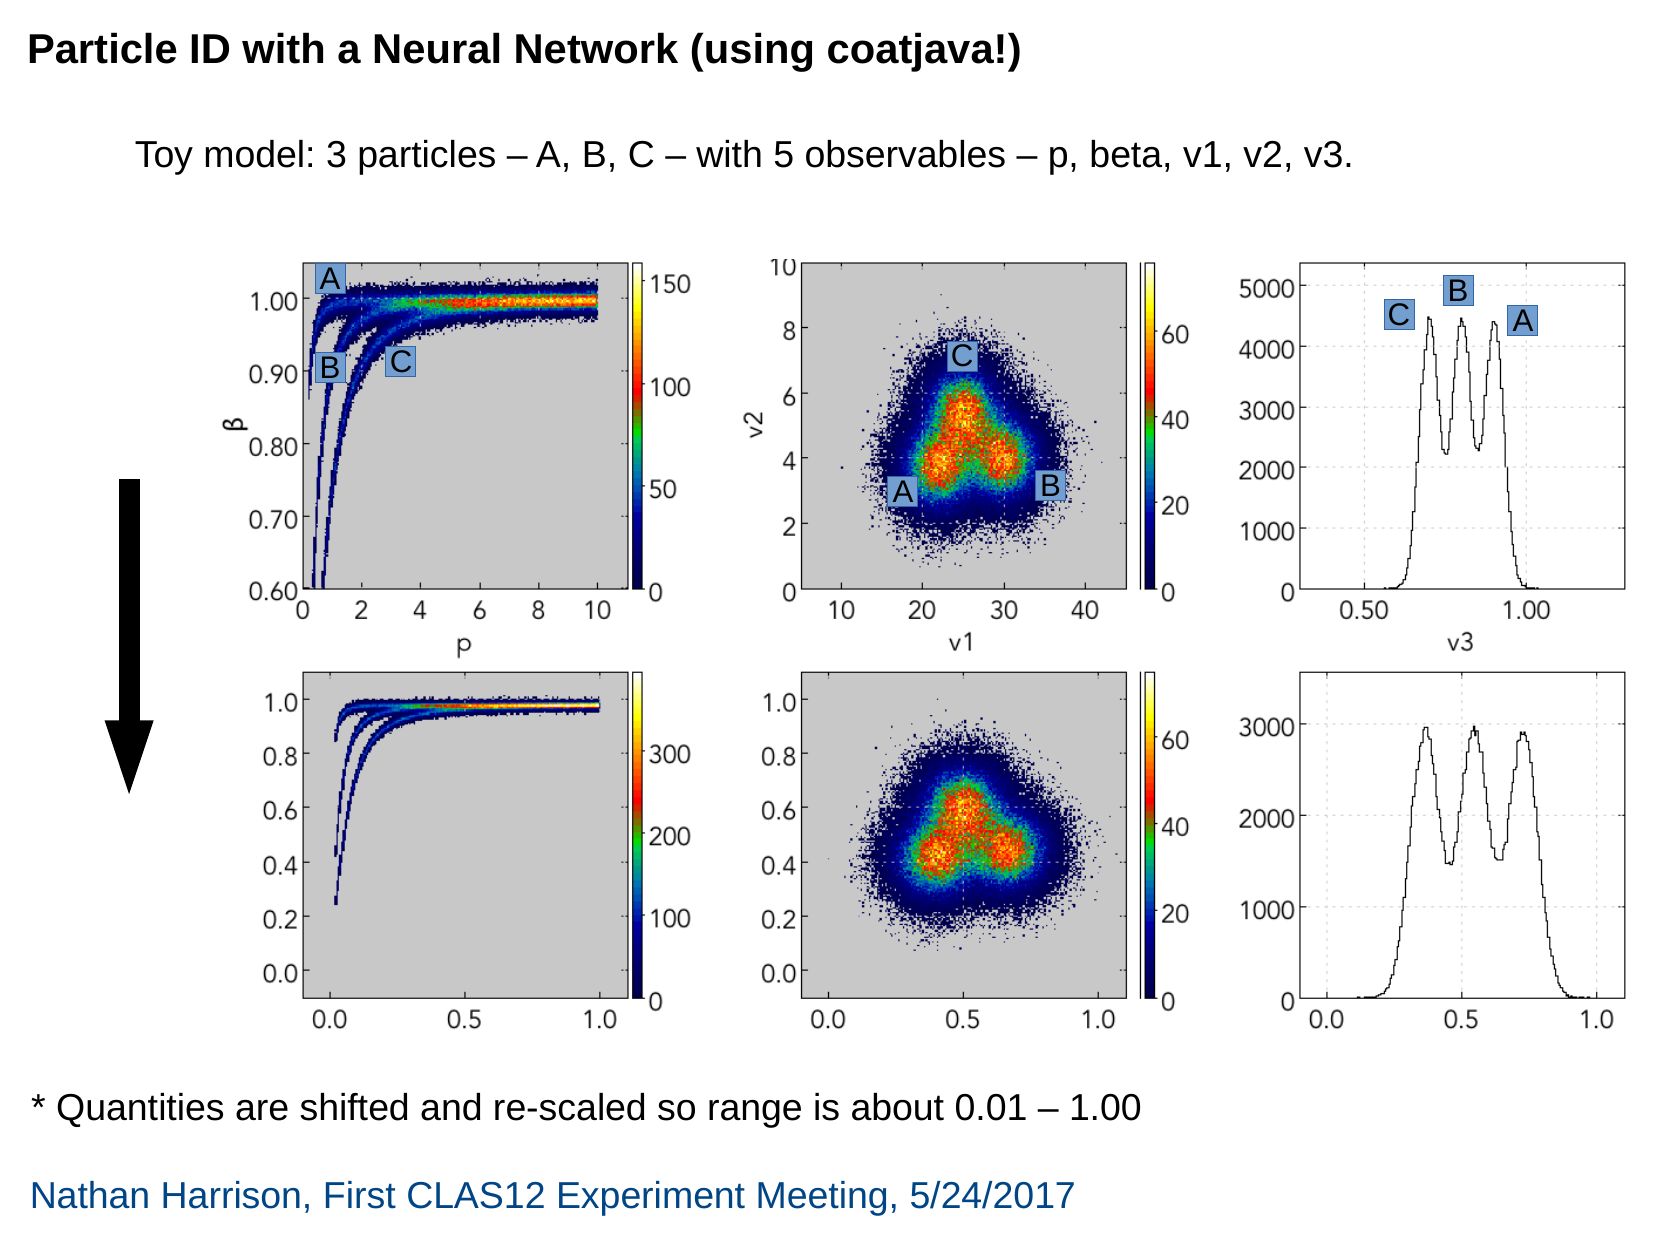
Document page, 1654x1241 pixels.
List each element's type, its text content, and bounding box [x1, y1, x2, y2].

text_box Nathan Harrison, First CLAS12 Experiment Meeting, 5/24/2017 [15, 1167, 1261, 1225]
text_box Particle ID with a Neural Network (using coatjava!) [12, 18, 1456, 80]
text_box B [315, 352, 346, 383]
text_box C [947, 341, 978, 372]
text_box C [1384, 299, 1415, 330]
picture [217, 259, 1629, 1040]
text_box C [385, 346, 416, 377]
text_box B [1035, 470, 1066, 501]
text_box * Quantities are shifted and re-scaled so range is about 0.01 – 1.00 [16, 1079, 1160, 1137]
text_box A [887, 476, 918, 507]
text_box Toy model: 3 particles – A, B, C – with 5 observables – p, beta, v1, v2, v3. [120, 125, 1636, 183]
text_box A [315, 263, 346, 294]
text_box B [1443, 275, 1474, 306]
text_box A [1507, 305, 1538, 336]
